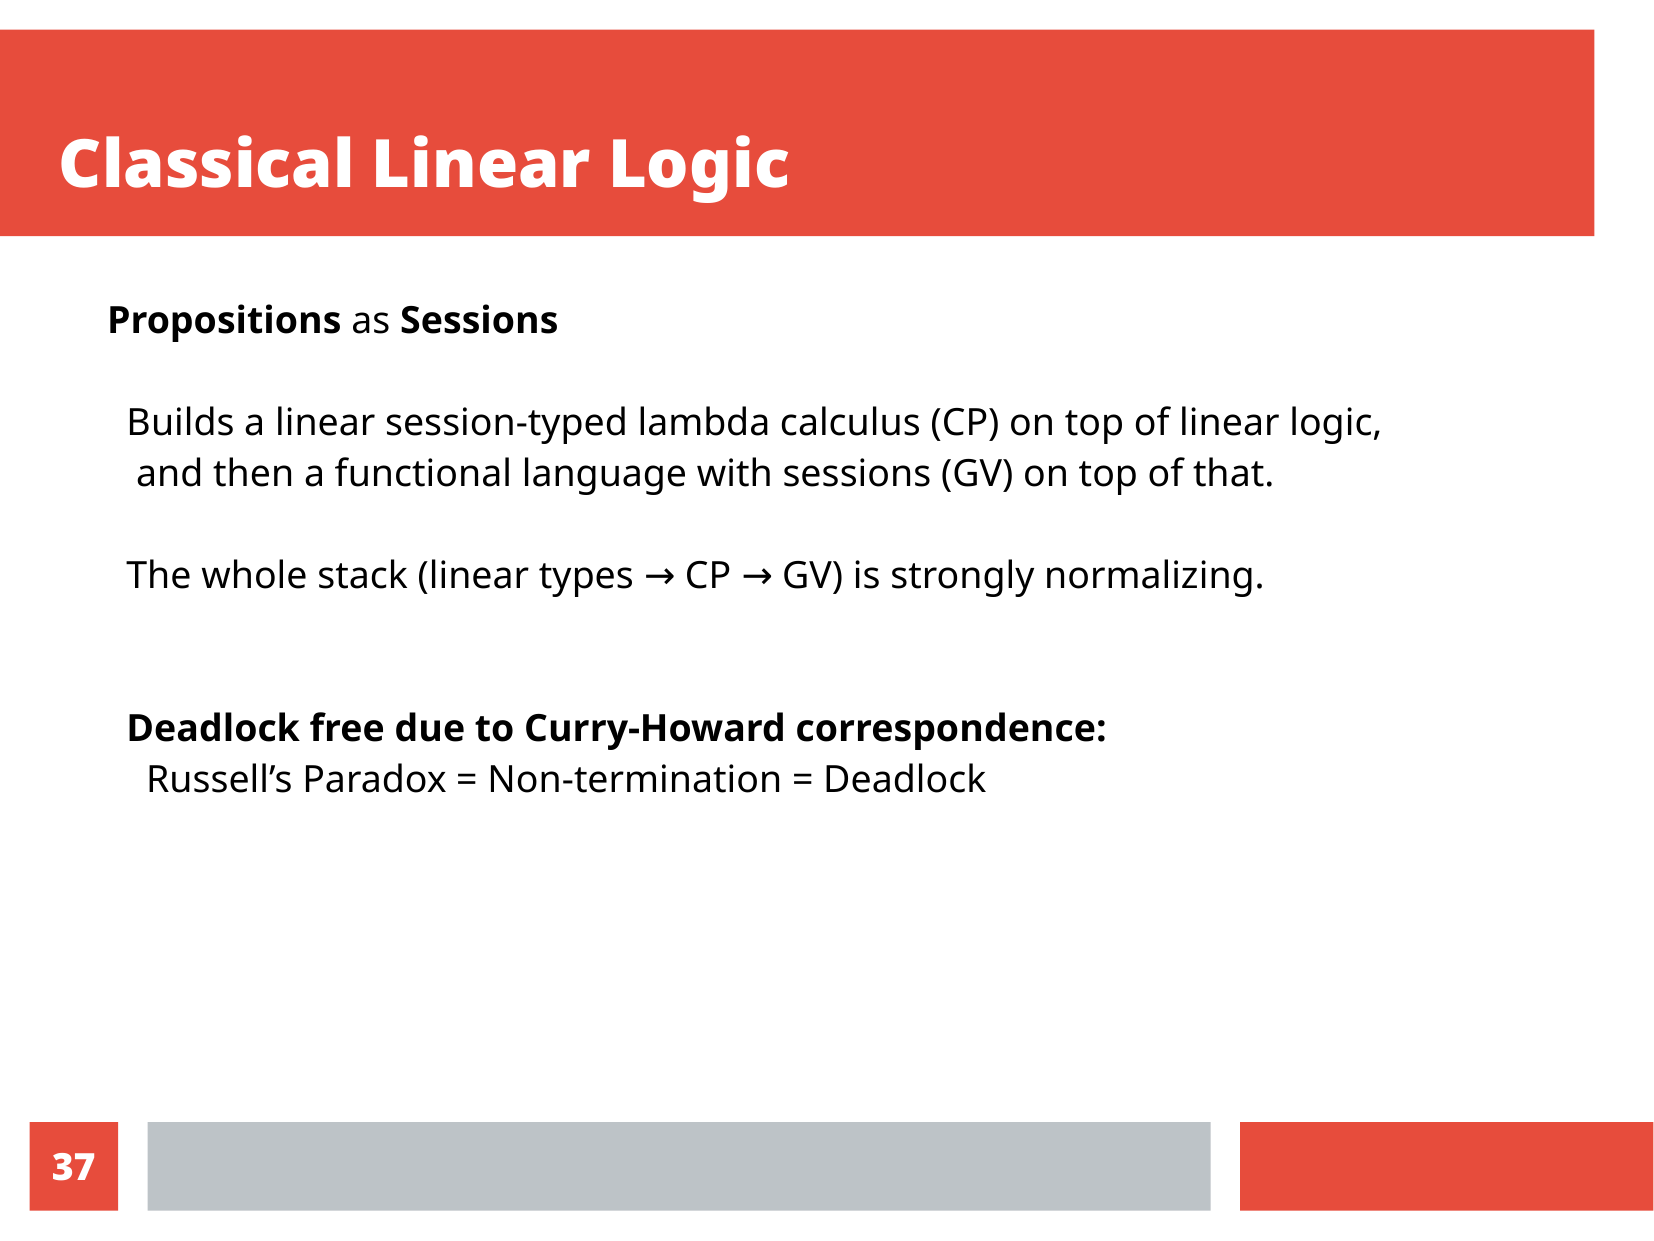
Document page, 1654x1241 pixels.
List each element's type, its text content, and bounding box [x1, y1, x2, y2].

text_box Propositions as Sessions Builds a linear session-typed lambda calculus (CP) on top of linear logic, and then a functional language with sessions (GV) on top of that. The whole stack (linear types → CP → GV) is strongly normalizing. Deadlock free due to Curry-Howard correspondence: Russell’s Paradox = Non-termination = Deadlock [92, 286, 1503, 954]
title Classical Linear Logic [59, 59, 1595, 207]
